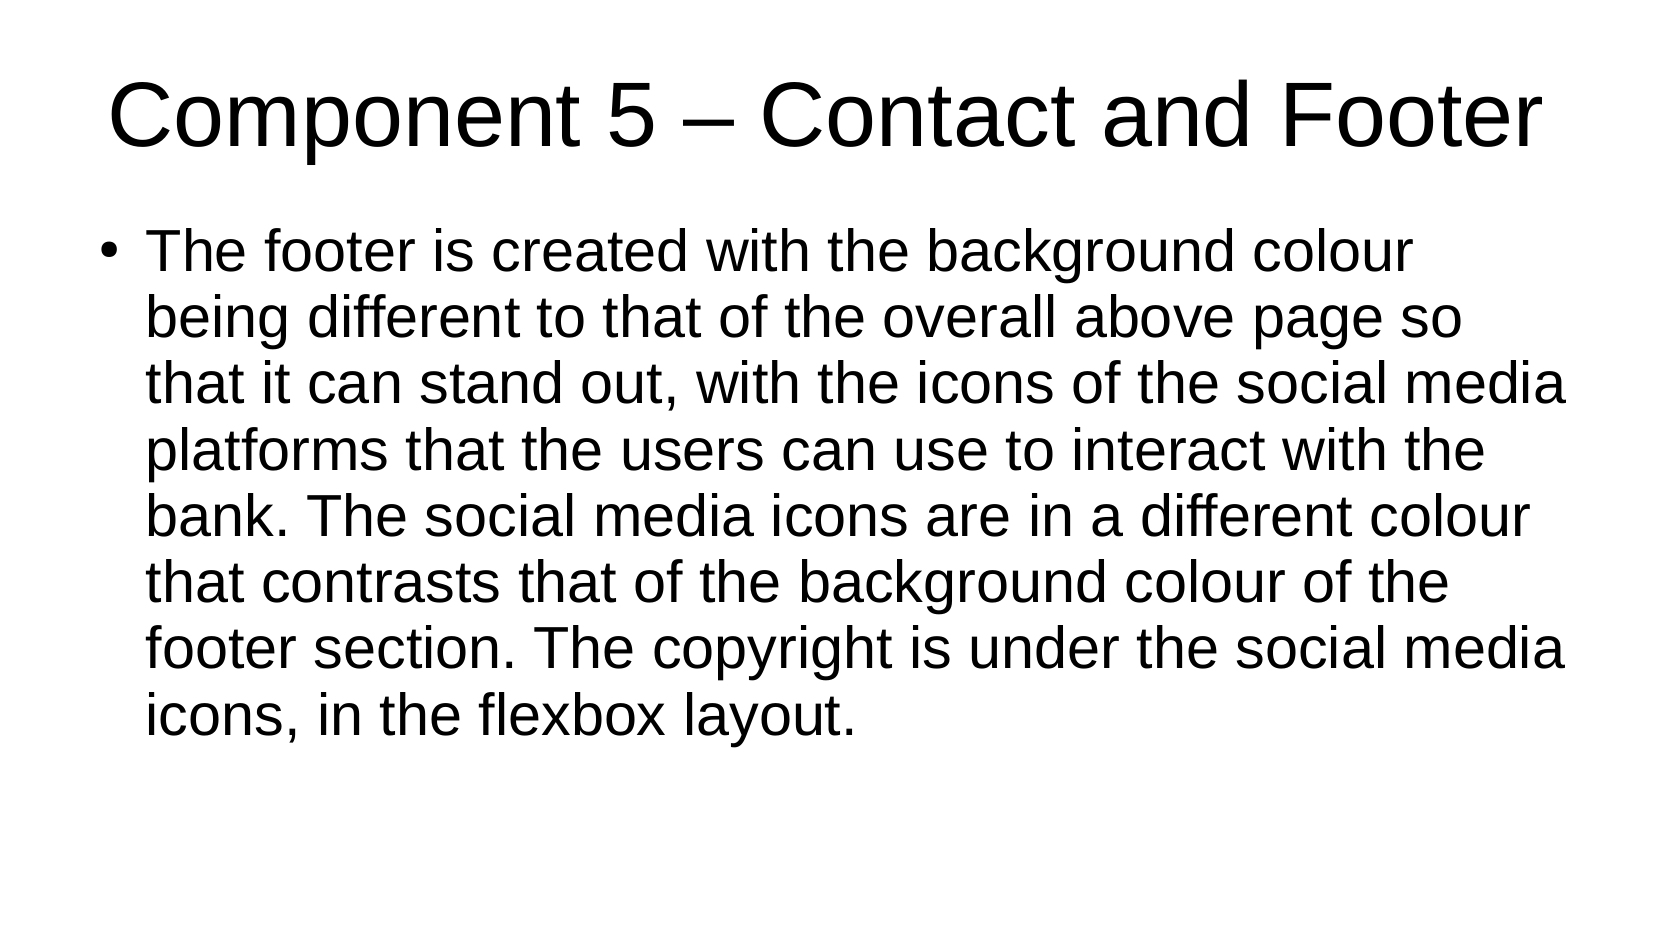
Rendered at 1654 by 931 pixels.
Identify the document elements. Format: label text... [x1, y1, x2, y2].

title Component 5 – Contact and Footer [82, 37, 1571, 193]
list The footer is created with the background colour being different to that of the overall above page so that it can stand out, with the icons of the social media platforms that the users can use to interact with the bank. The social media icons are in a different colour that contrasts that of the background colour of the footer section. The copyright is under the social media icons, in the flexbox layout. [82, 217, 1571, 758]
